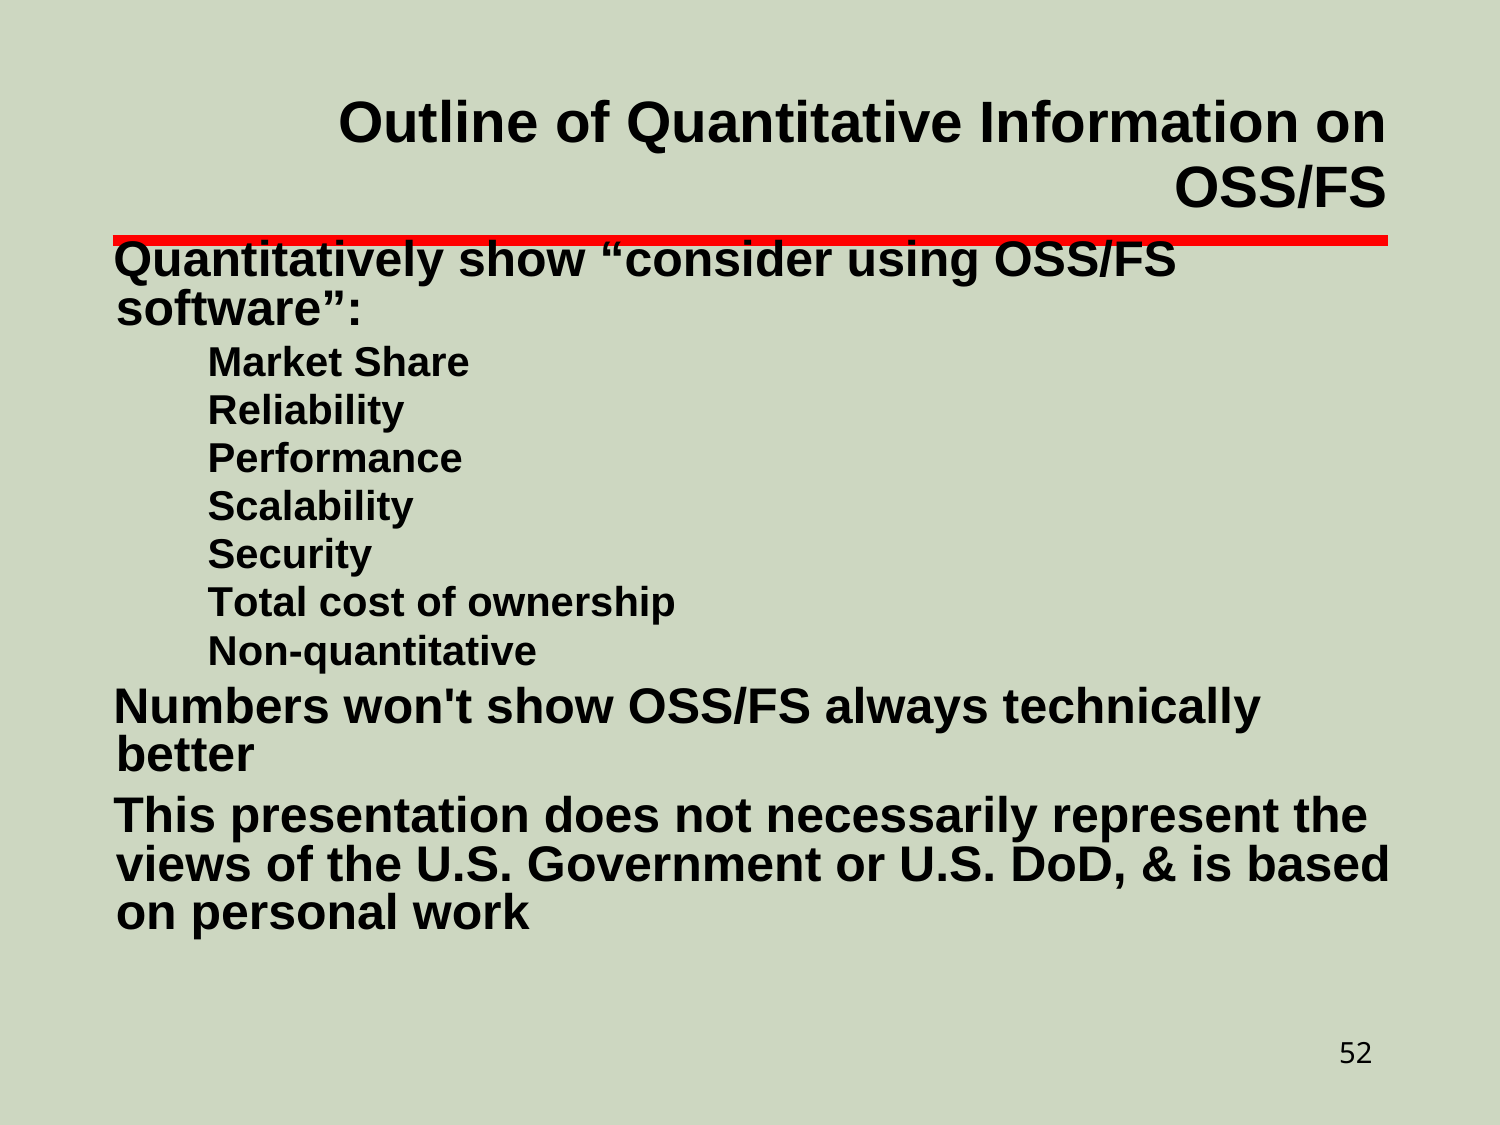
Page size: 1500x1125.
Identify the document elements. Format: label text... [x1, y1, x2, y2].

list Quantitatively show “consider using OSS/FS software”: Market Share Reliability Performance Scalability Security Total cost of ownership Non-quantitative Numbers won't show OSS/FS always technically better This presentation does not necessarily represent the views of the U.S. Government or U.S. DoD, & is based on personal work [113, 237, 1395, 1009]
title Outline of Quantitative Information on OSS/FS [337, 85, 1388, 224]
